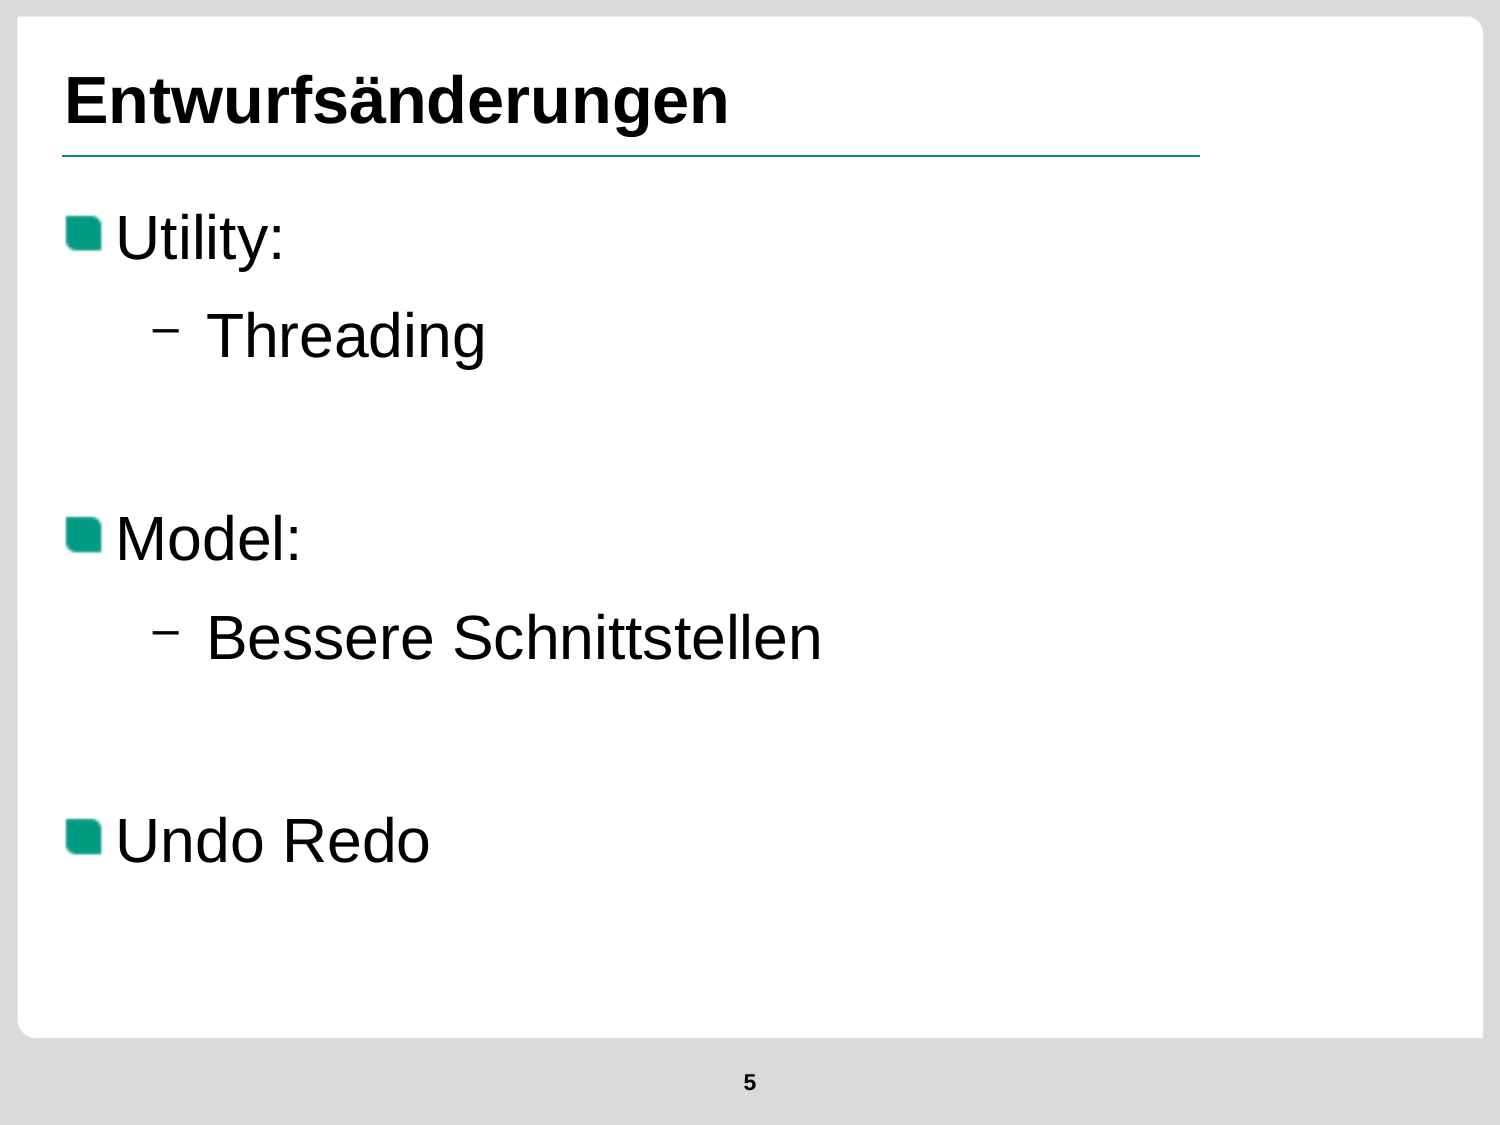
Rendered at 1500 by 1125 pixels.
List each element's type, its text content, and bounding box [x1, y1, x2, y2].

list Utility: Threading Model: Bessere Schnittstellen Undo Redo [64, 196, 1471, 1000]
title Entwurfsänderungen [64, 54, 1114, 147]
picture [0, 0, 1500, 1125]
